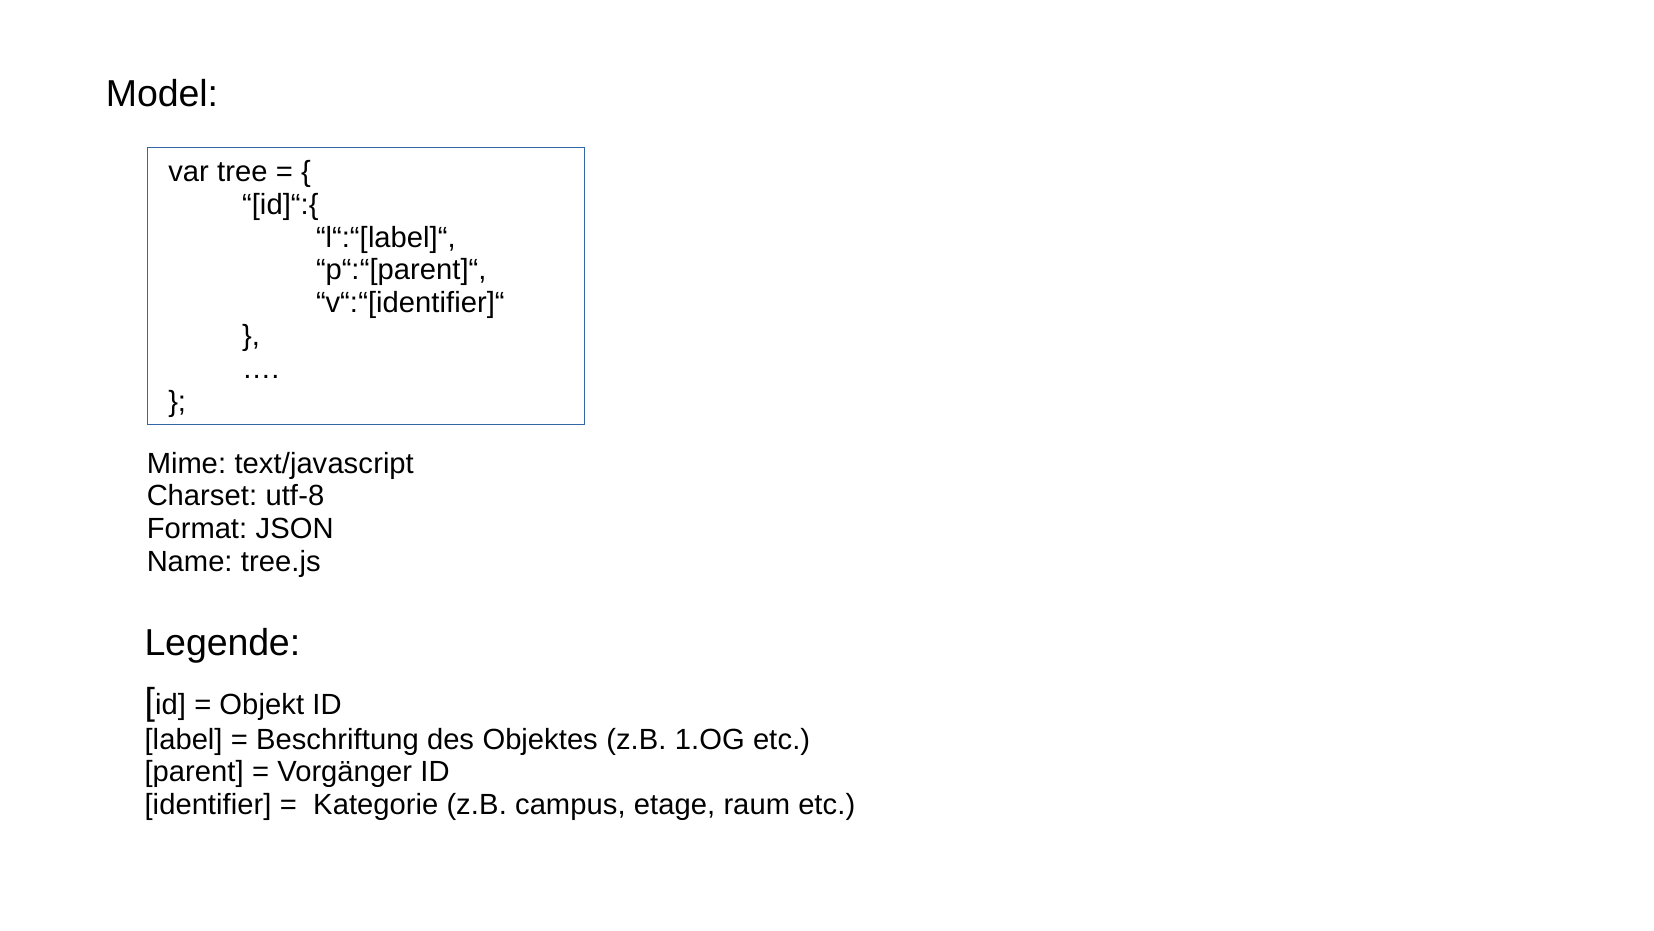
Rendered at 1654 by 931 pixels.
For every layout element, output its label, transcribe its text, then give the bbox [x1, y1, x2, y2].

text_box Mime: text/javascript Charset: utf-8 Format: JSON Name: tree.js [126, 439, 430, 586]
text_box Model: [85, 64, 355, 122]
text_box Legende: [124, 614, 316, 671]
text_box var tree = { “[id]“:{ “l“:“[label]“, “p“:“[parent]“, “v“:“[identifier]“ }, …. }; [147, 147, 585, 425]
text_box [id] = Objekt ID [label] = Beschriftung des Objektes (z.B. 1.OG etc.) [parent] = Vorgänger ID [identifier] = Kategorie (z.B. campus, etage, raum etc.) [124, 673, 872, 829]
